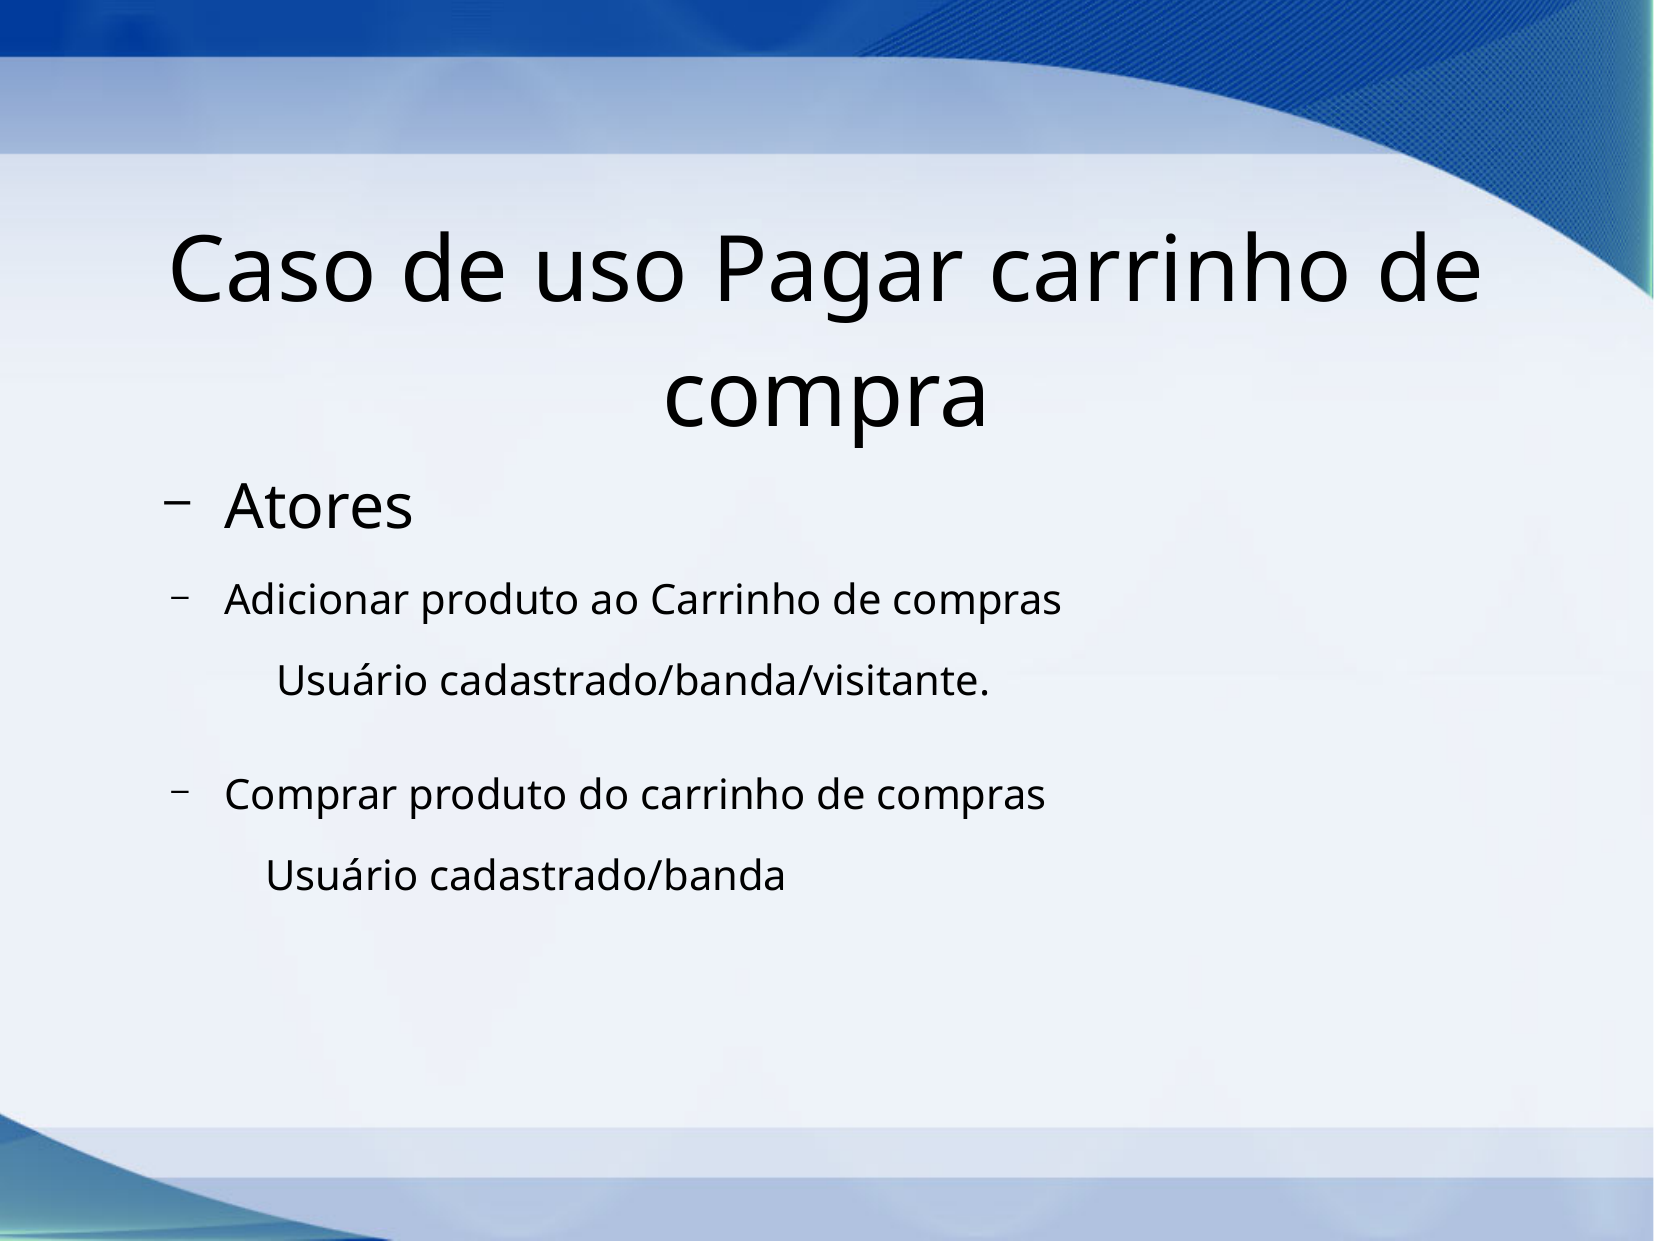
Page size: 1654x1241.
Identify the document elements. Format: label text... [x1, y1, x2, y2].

list Atores Adicionar produto ao Carrinho de compras Usuário cadastrado/banda/visitante. Comprar produto do carrinho de compras Usuário cadastrado/banda [82, 461, 1571, 963]
title Caso de uso Pagar carrinho de compra [82, 223, 1571, 433]
picture [0, 0, 1654, 1241]
